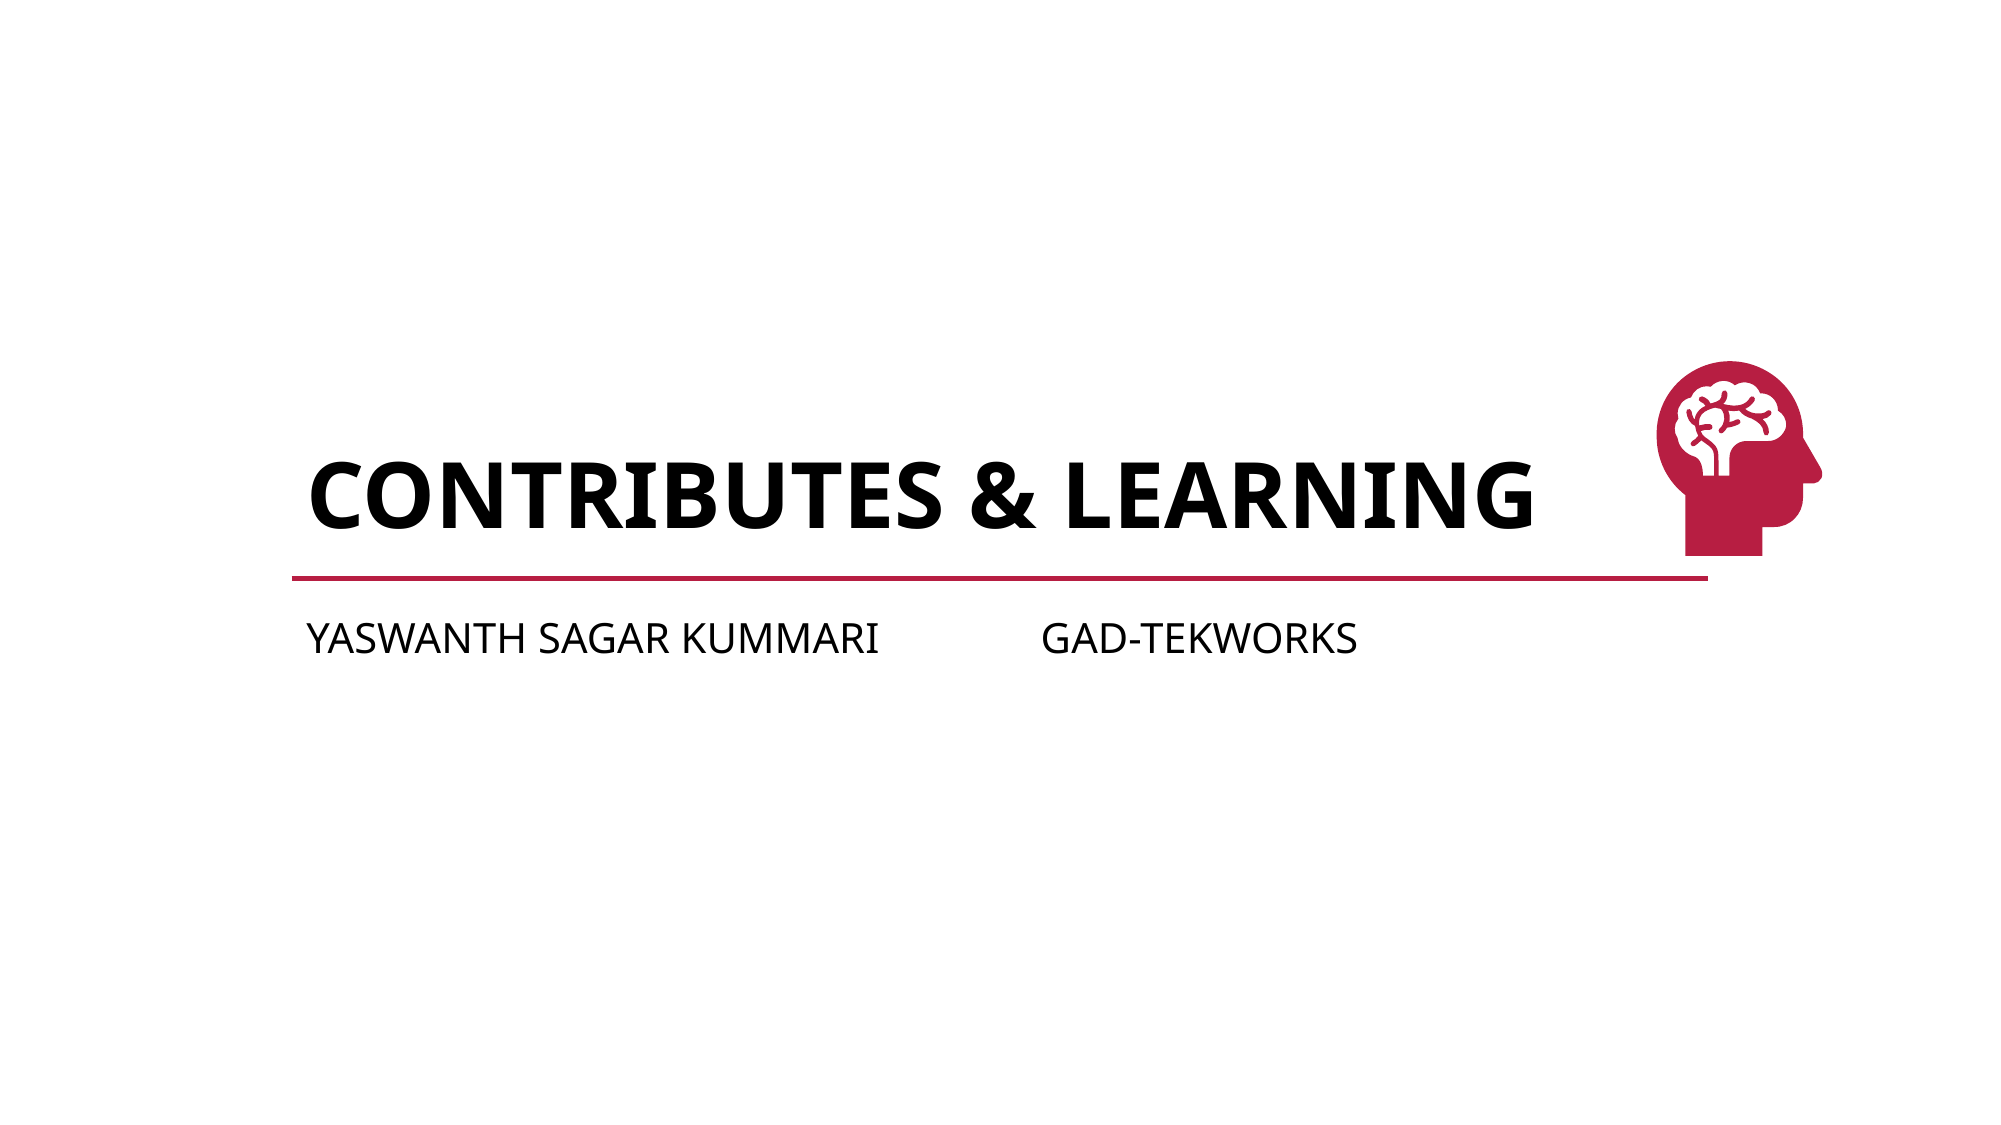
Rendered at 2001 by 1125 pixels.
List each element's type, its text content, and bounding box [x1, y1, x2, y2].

title CONTRIBUTES & LEARNING [291, 131, 1709, 549]
subtitle Yaswanth sagar kummari gad-tEKWORKS [291, 586, 1709, 747]
picture [1621, 340, 1858, 577]
